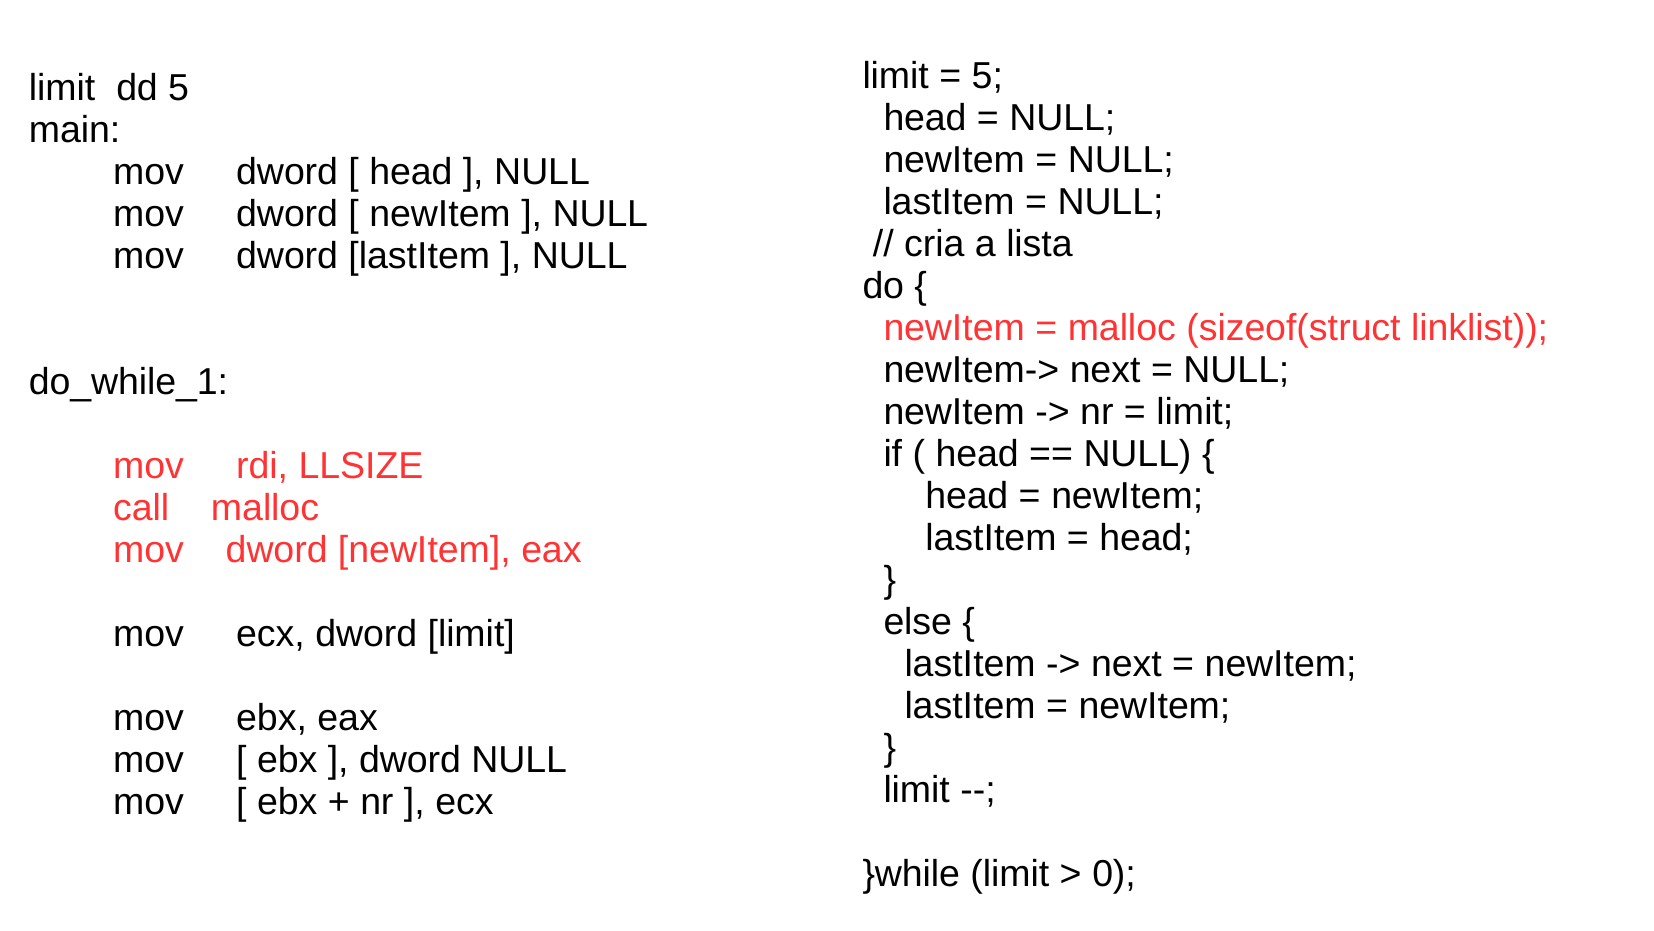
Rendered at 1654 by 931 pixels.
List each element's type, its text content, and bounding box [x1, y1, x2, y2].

text_box limit = 5; head = NULL; newItem = NULL; lastItem = NULL; // cria a lista do { newItem = malloc (sizeof(struct linklist)); newItem-> next = NULL; newItem -> nr = limit; if ( head == NULL) { head = newItem; lastItem = head; } else { lastItem -> next = newItem; lastItem = newItem; } limit --; }while (limit > 0); [826, 47, 1564, 902]
text_box limit dd 5 main: mov dword [ head ], NULL mov dword [ newItem ], NULL mov dword [lastItem ], NULL do_while_1: mov rdi, LLSIZE call malloc mov dword [newItem], eax mov ecx, dword [limit] mov ebx, eax mov [ ebx ], dword NULL mov [ ebx + nr ], ecx [14, 59, 704, 830]
